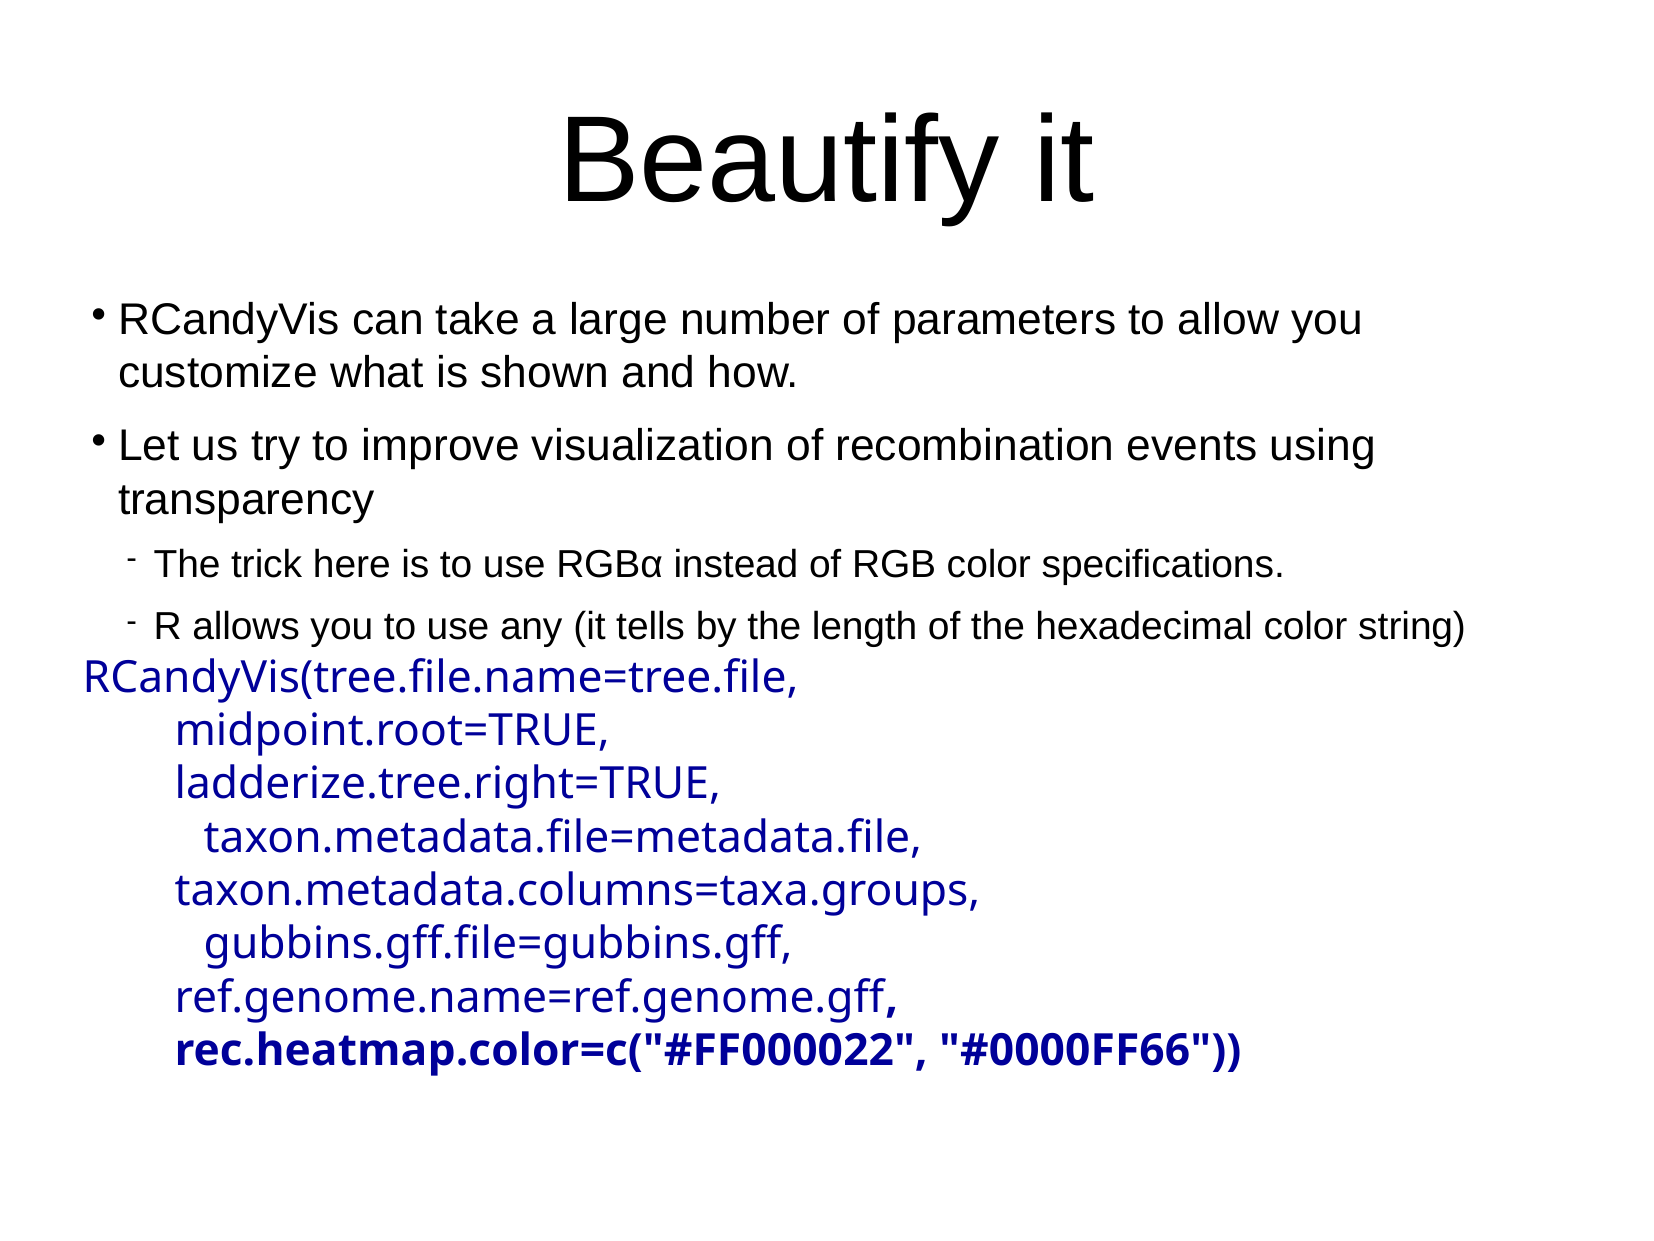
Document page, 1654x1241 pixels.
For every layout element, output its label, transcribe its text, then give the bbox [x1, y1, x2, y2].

text_box Beautify it [82, 49, 1571, 257]
text_box RCandyVis can take a large number of parameters to allow you customize what is shown and how. Let us try to improve visualization of recombination events using transparency The trick here is to use RGBα instead of RGB color specifications. R allows you to use any (it tells by the length of the hexadecimal color string) RCandyVis(tree.file.name=tree.file, midpoint.root=TRUE, ladderize.tree.right=TRUE, taxon.metadata.file=metadata.file, taxon.metadata.columns=taxa.groups, gubbins.gff.file=gubbins.gff, ref.genome.name=ref.genome.gff, rec.heatmap.color=c("#FF000022", "#0000FF66")) [82, 290, 1571, 1080]
